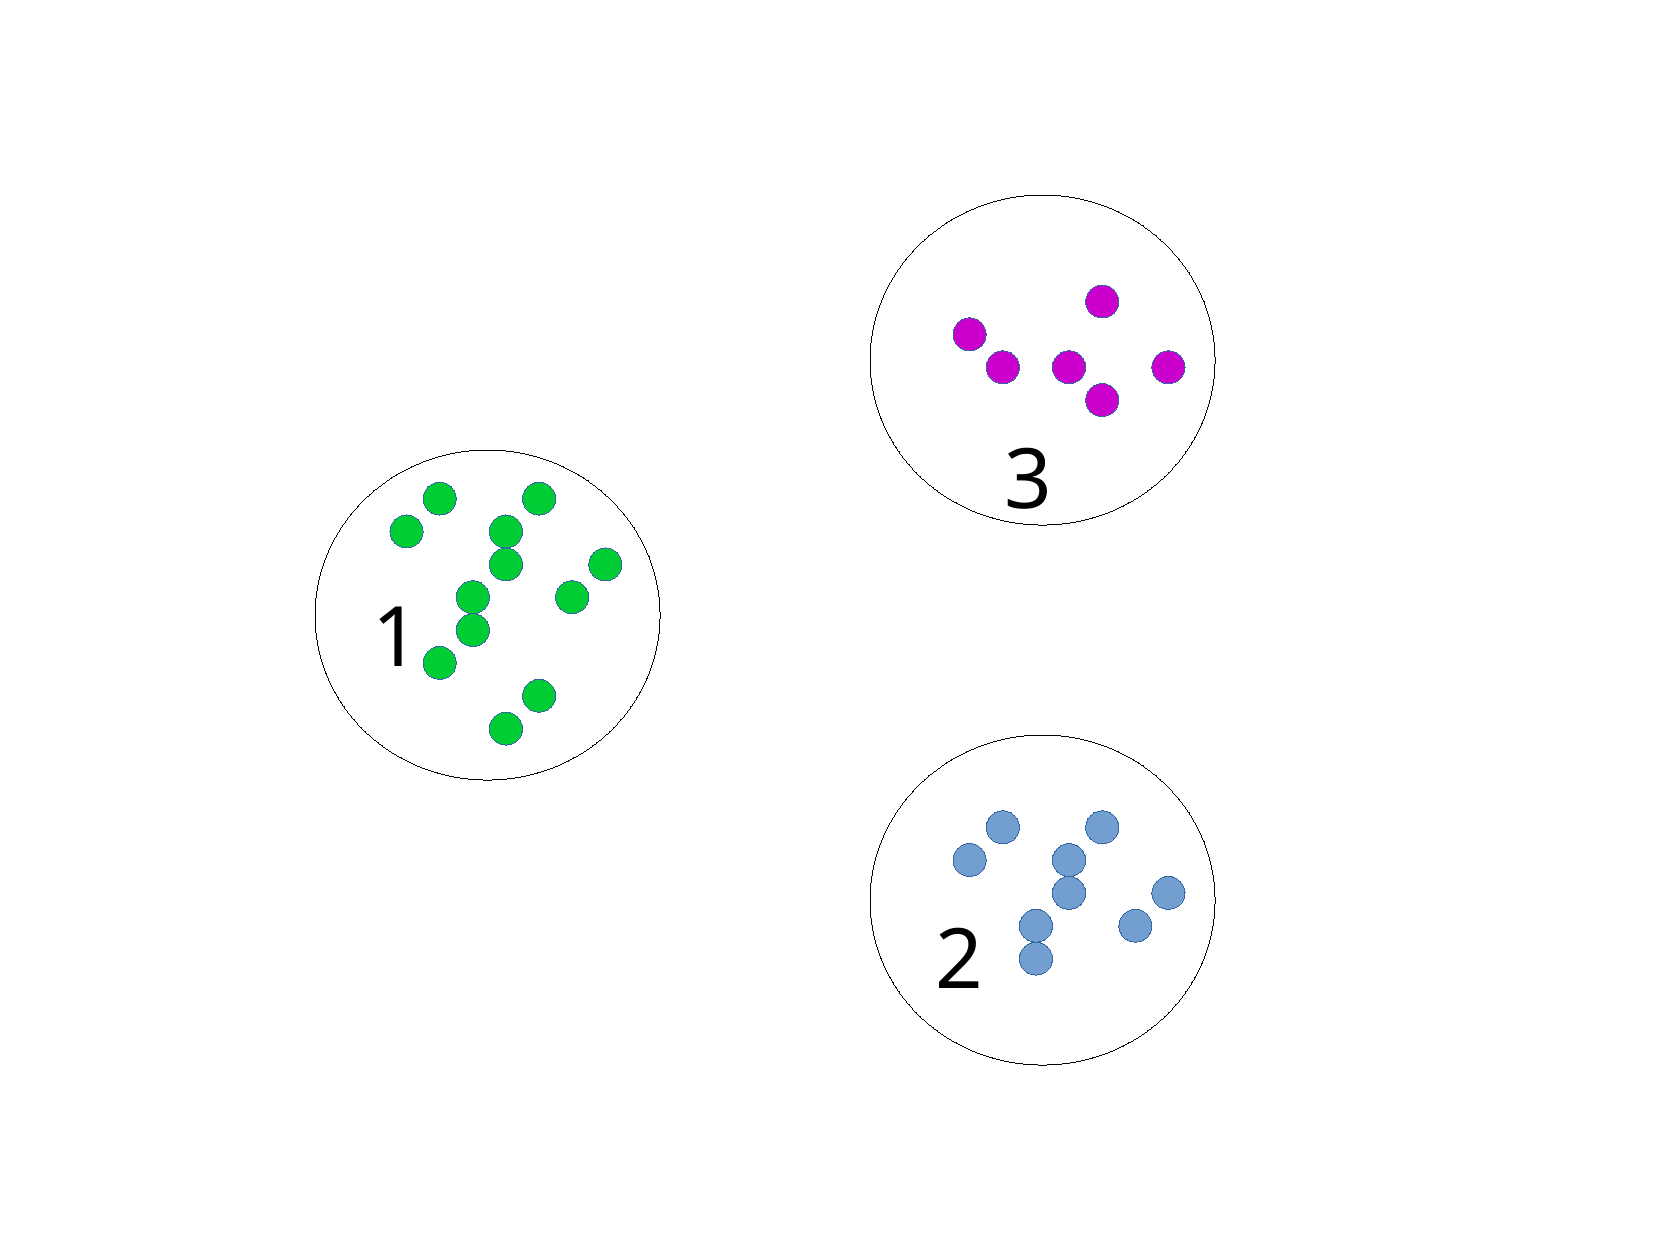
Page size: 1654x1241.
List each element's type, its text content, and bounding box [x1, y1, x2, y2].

text_box [986, 350, 1020, 384]
text_box [953, 843, 987, 877]
text_box [1052, 350, 1086, 384]
text_box [588, 547, 622, 581]
text_box [953, 317, 987, 351]
text_box [389, 514, 424, 548]
text_box [1052, 843, 1086, 891]
text_box [986, 810, 1020, 844]
text_box [423, 482, 457, 516]
text_box [489, 712, 523, 746]
text_box [522, 679, 556, 713]
text_box 1 [357, 570, 523, 669]
text_box [1085, 383, 1119, 411]
text_box [1085, 810, 1119, 844]
text_box [1085, 285, 1119, 318]
text_box [1151, 350, 1186, 384]
text_box [522, 482, 556, 516]
text_box 3 [990, 411, 1156, 511]
text_box [424, 669, 455, 680]
text_box [489, 514, 523, 570]
text_box [1151, 876, 1186, 910]
text_box 2 [920, 891, 1086, 991]
text_box [555, 580, 589, 614]
text_box [1118, 909, 1152, 943]
